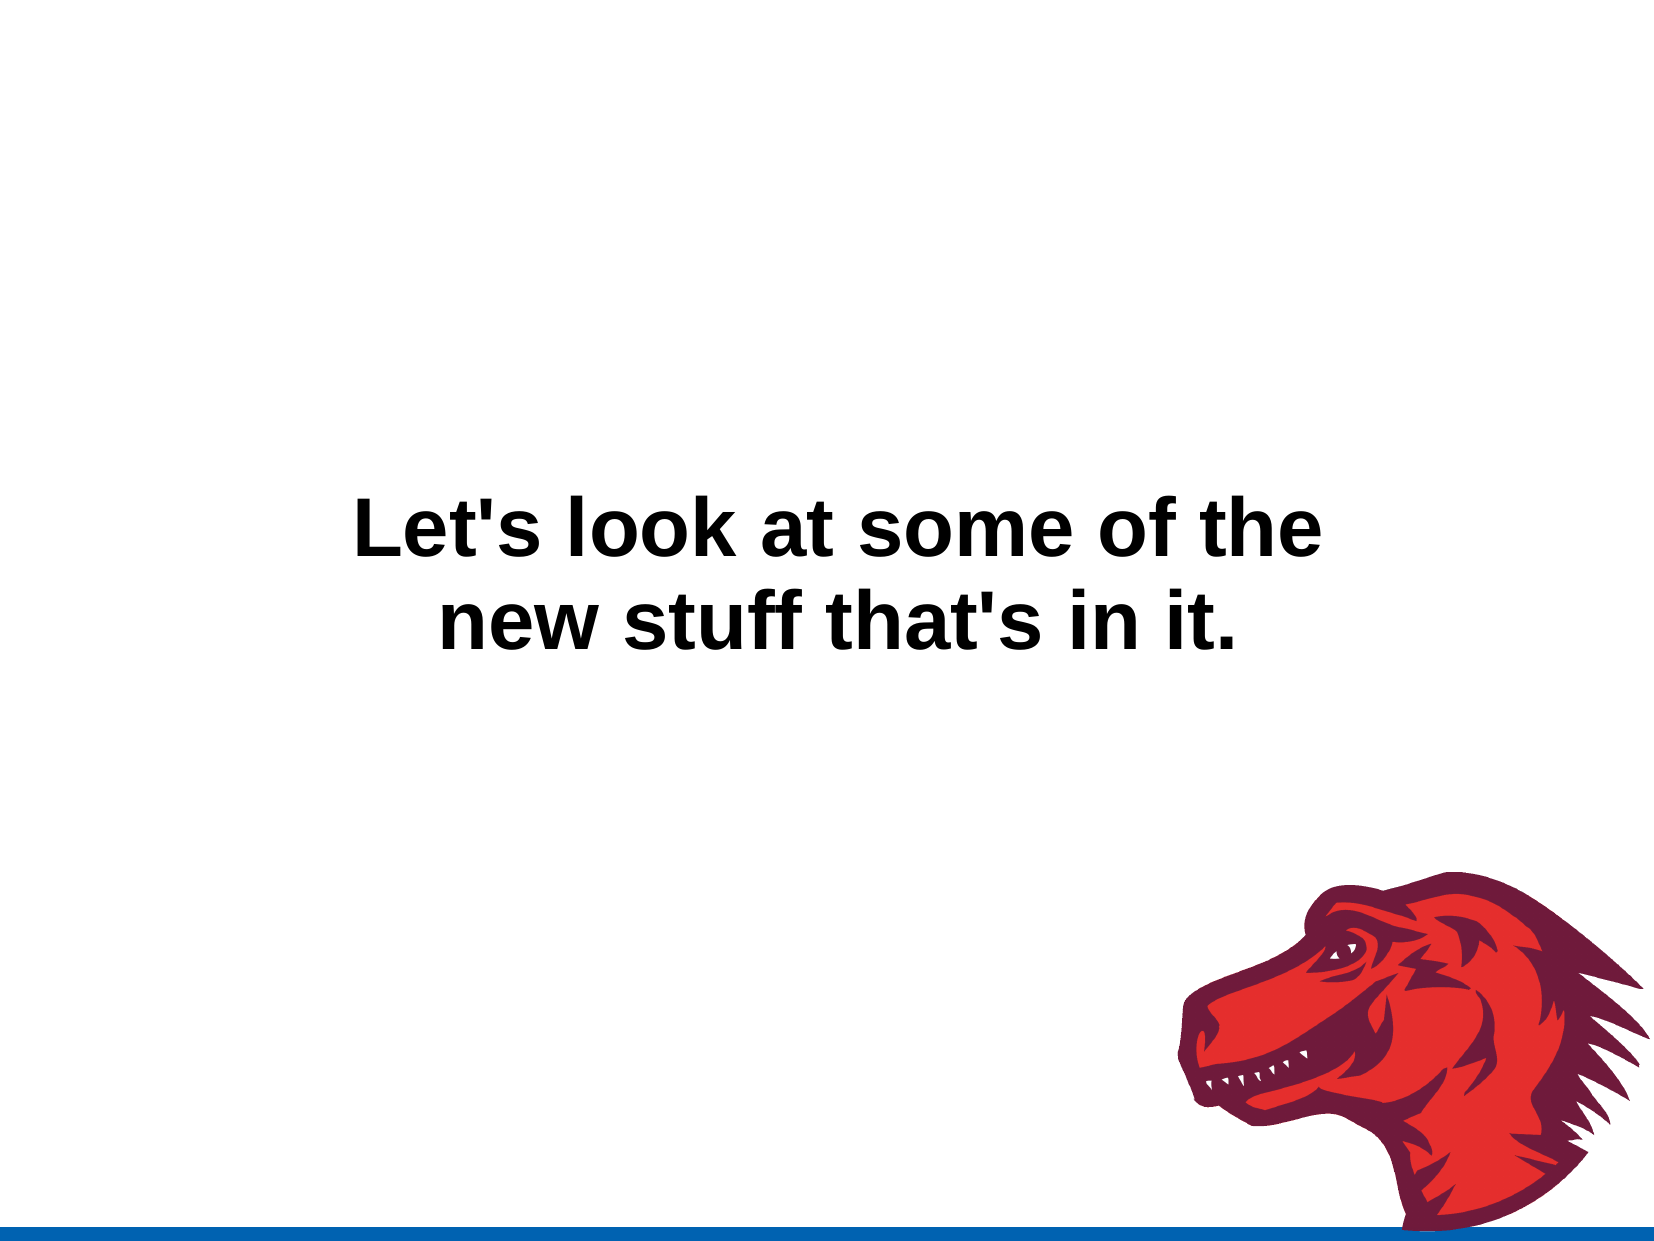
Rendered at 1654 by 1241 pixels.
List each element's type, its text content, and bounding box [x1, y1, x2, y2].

text_box Let's look at some of the new stuff that's in it. [337, 474, 1341, 676]
picture [1171, 872, 1654, 1241]
